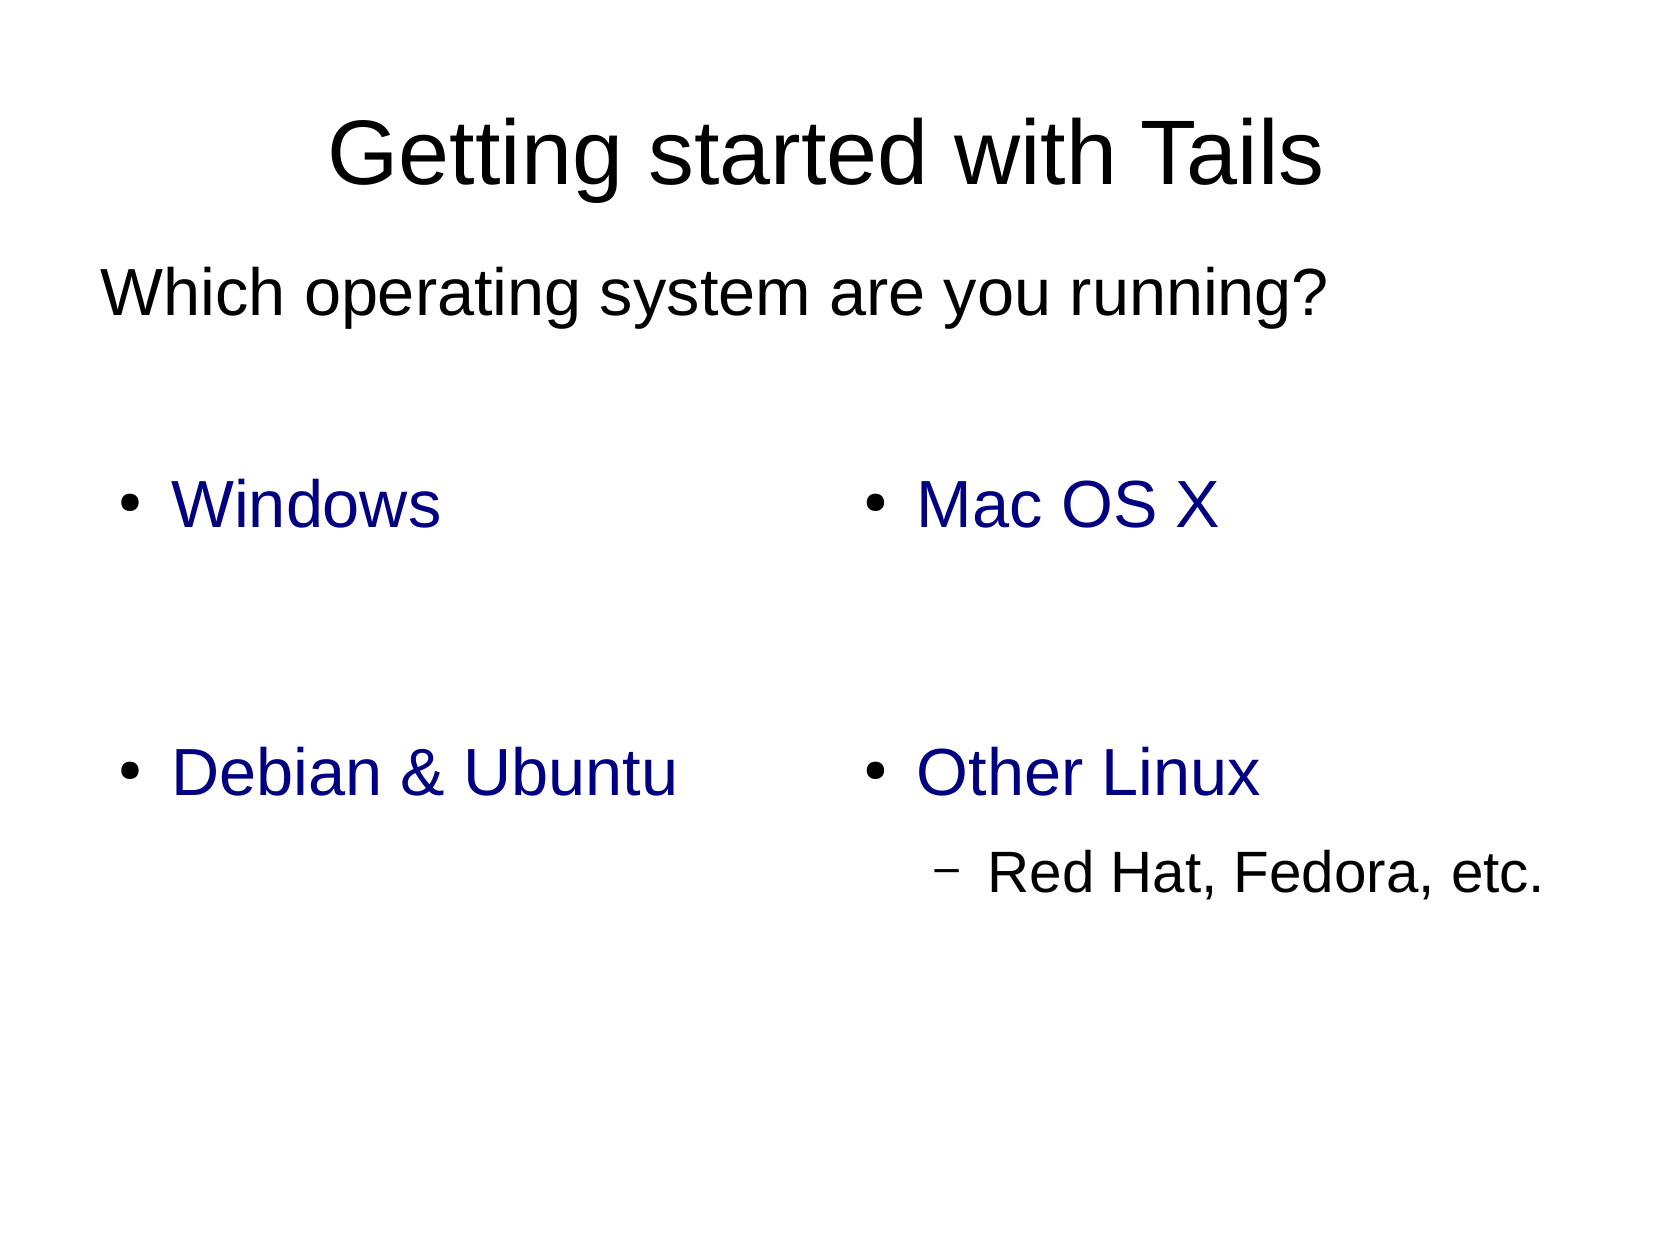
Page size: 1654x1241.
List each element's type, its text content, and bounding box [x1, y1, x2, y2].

list Windows [100, 467, 811, 615]
title Getting started with Tails [82, 49, 1571, 257]
list Mac OS X [845, 467, 1556, 615]
list Debian & Ubuntu [100, 735, 811, 1156]
list Other Linux Red Hat, Fedora, etc. [845, 735, 1556, 1156]
list Which operating system are you running? [100, 254, 1561, 343]
